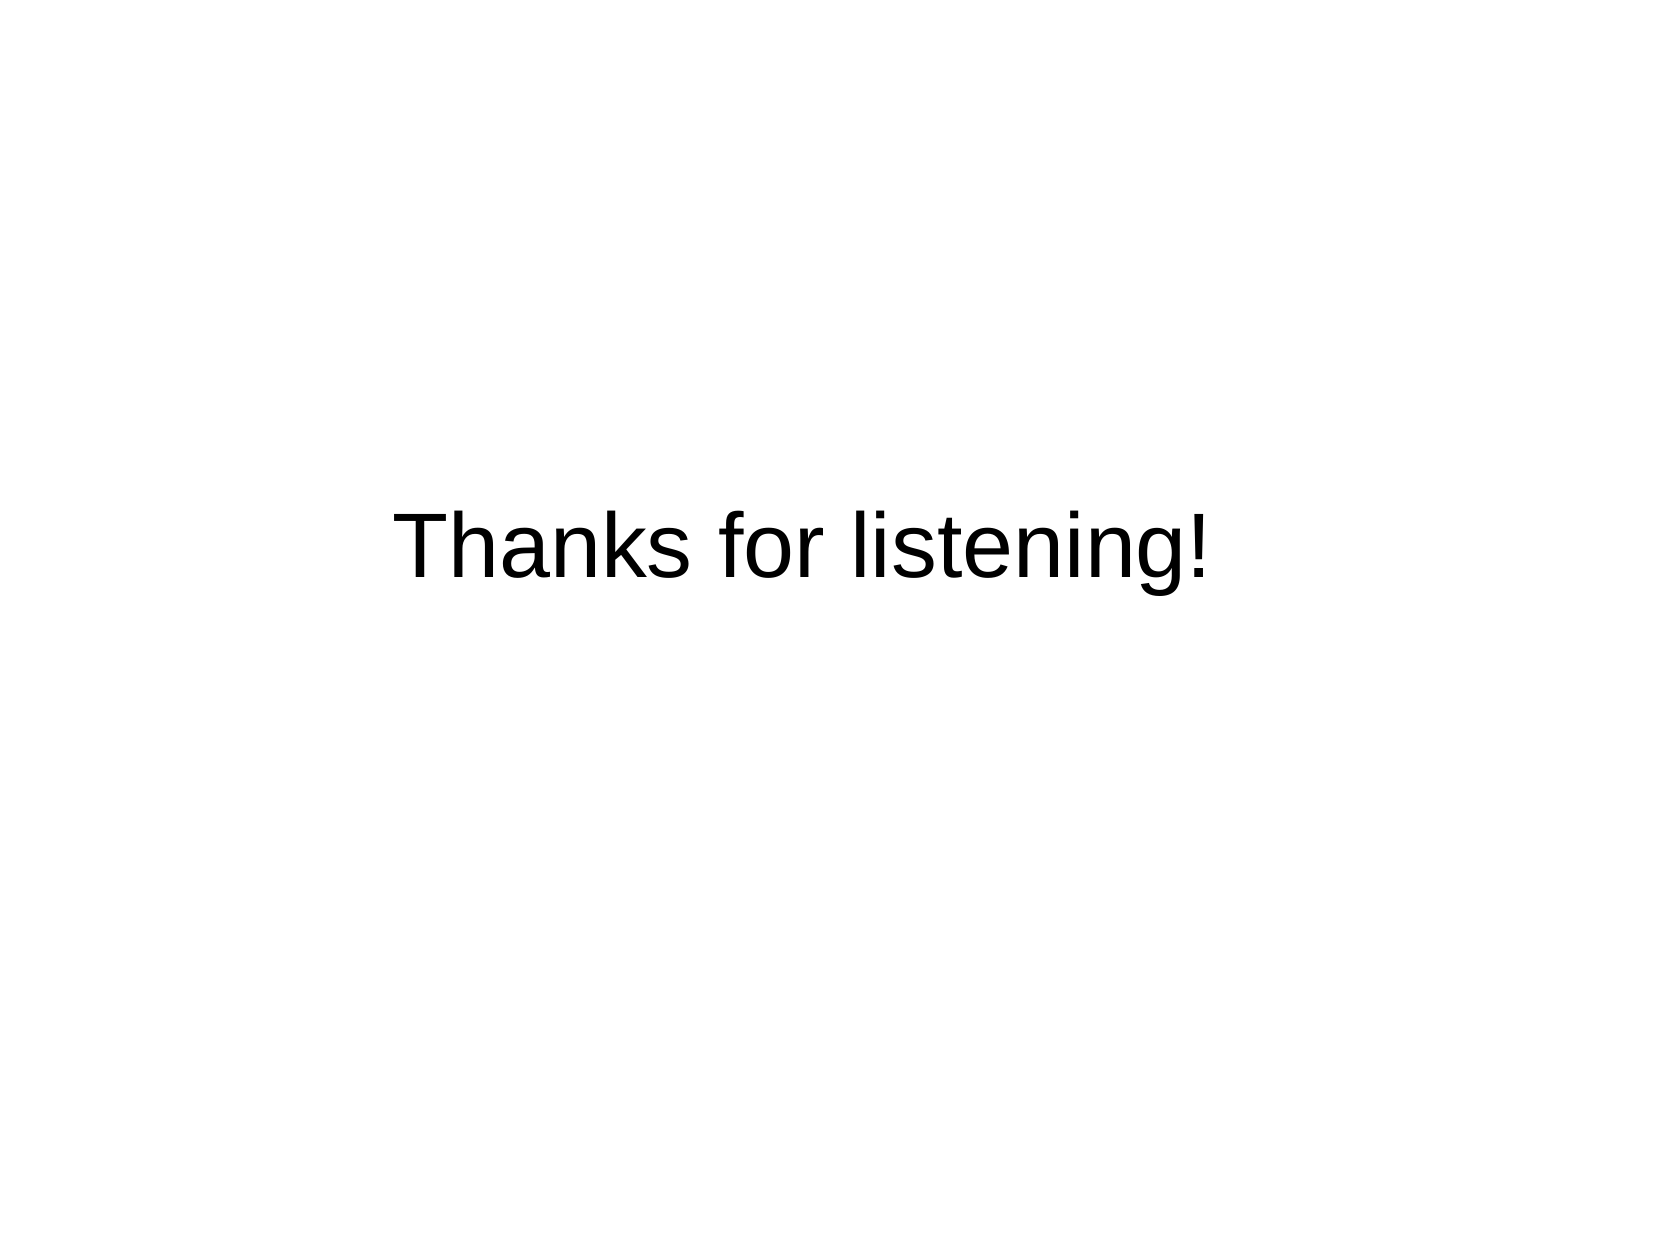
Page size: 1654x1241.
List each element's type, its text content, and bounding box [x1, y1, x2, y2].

title Thanks for listening! [59, 442, 1548, 650]
